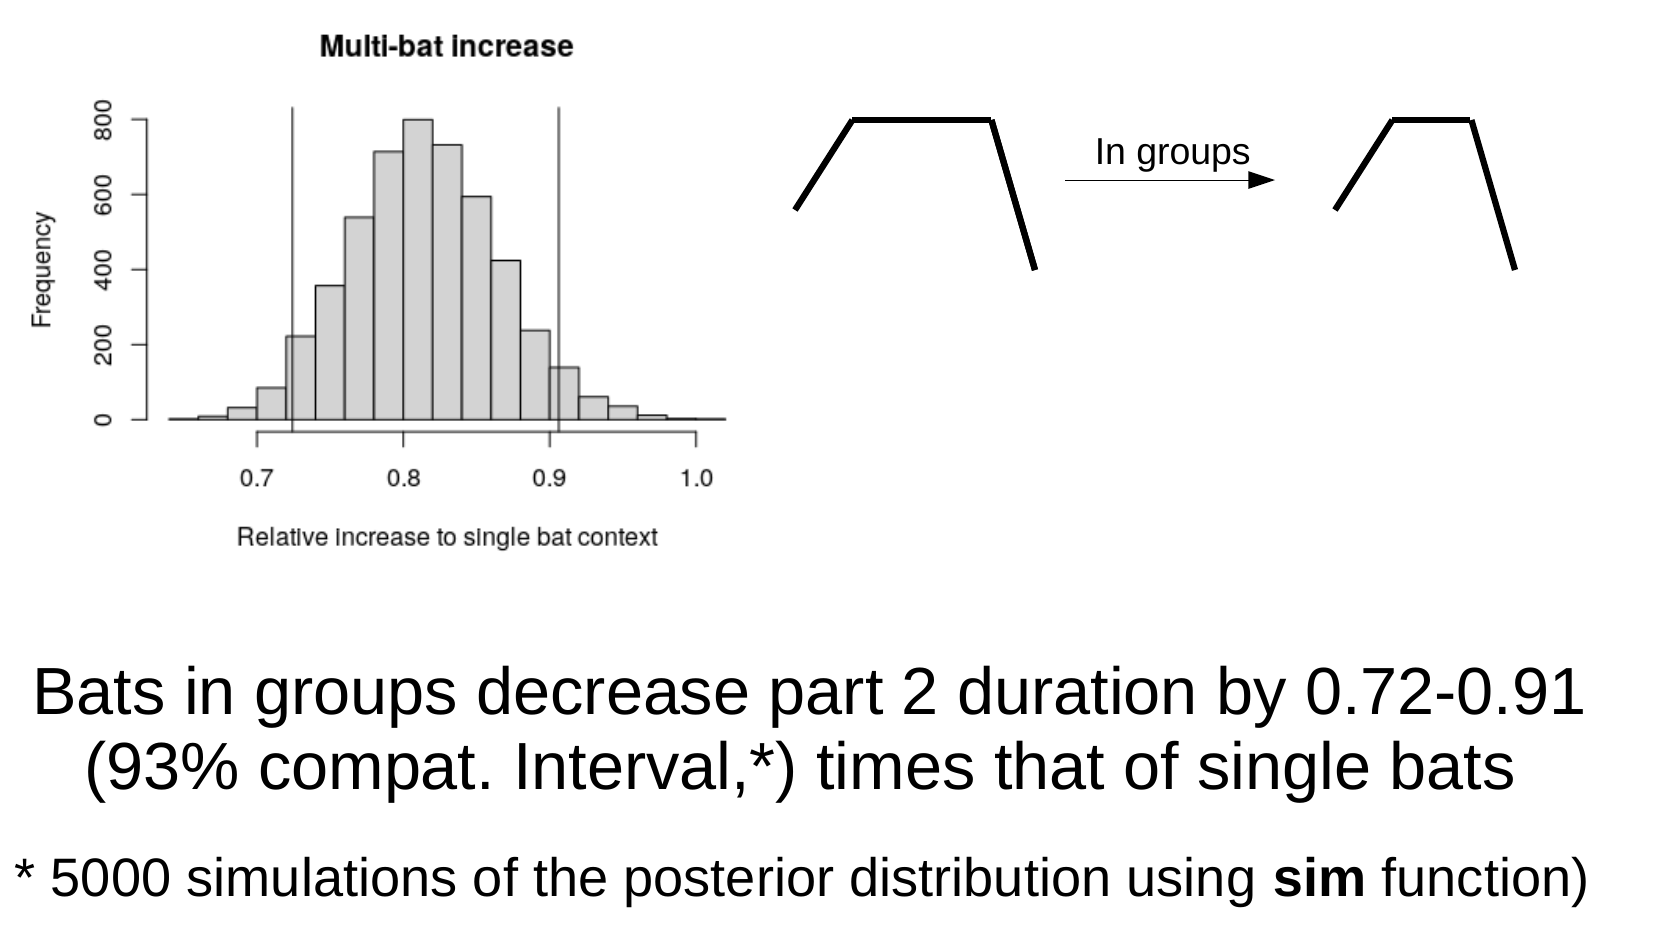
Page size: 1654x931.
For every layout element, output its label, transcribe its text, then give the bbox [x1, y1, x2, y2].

text_box In groups [1080, 123, 1321, 181]
picture [24, 0, 811, 586]
title Bats in groups decrease part 2 duration by 0.72-0.91 (93% compat. Interval,*) times that of single bats [0, 617, 1621, 840]
text_box * 5000 simulations of the posterior distribution using sim function) [0, 840, 1654, 931]
